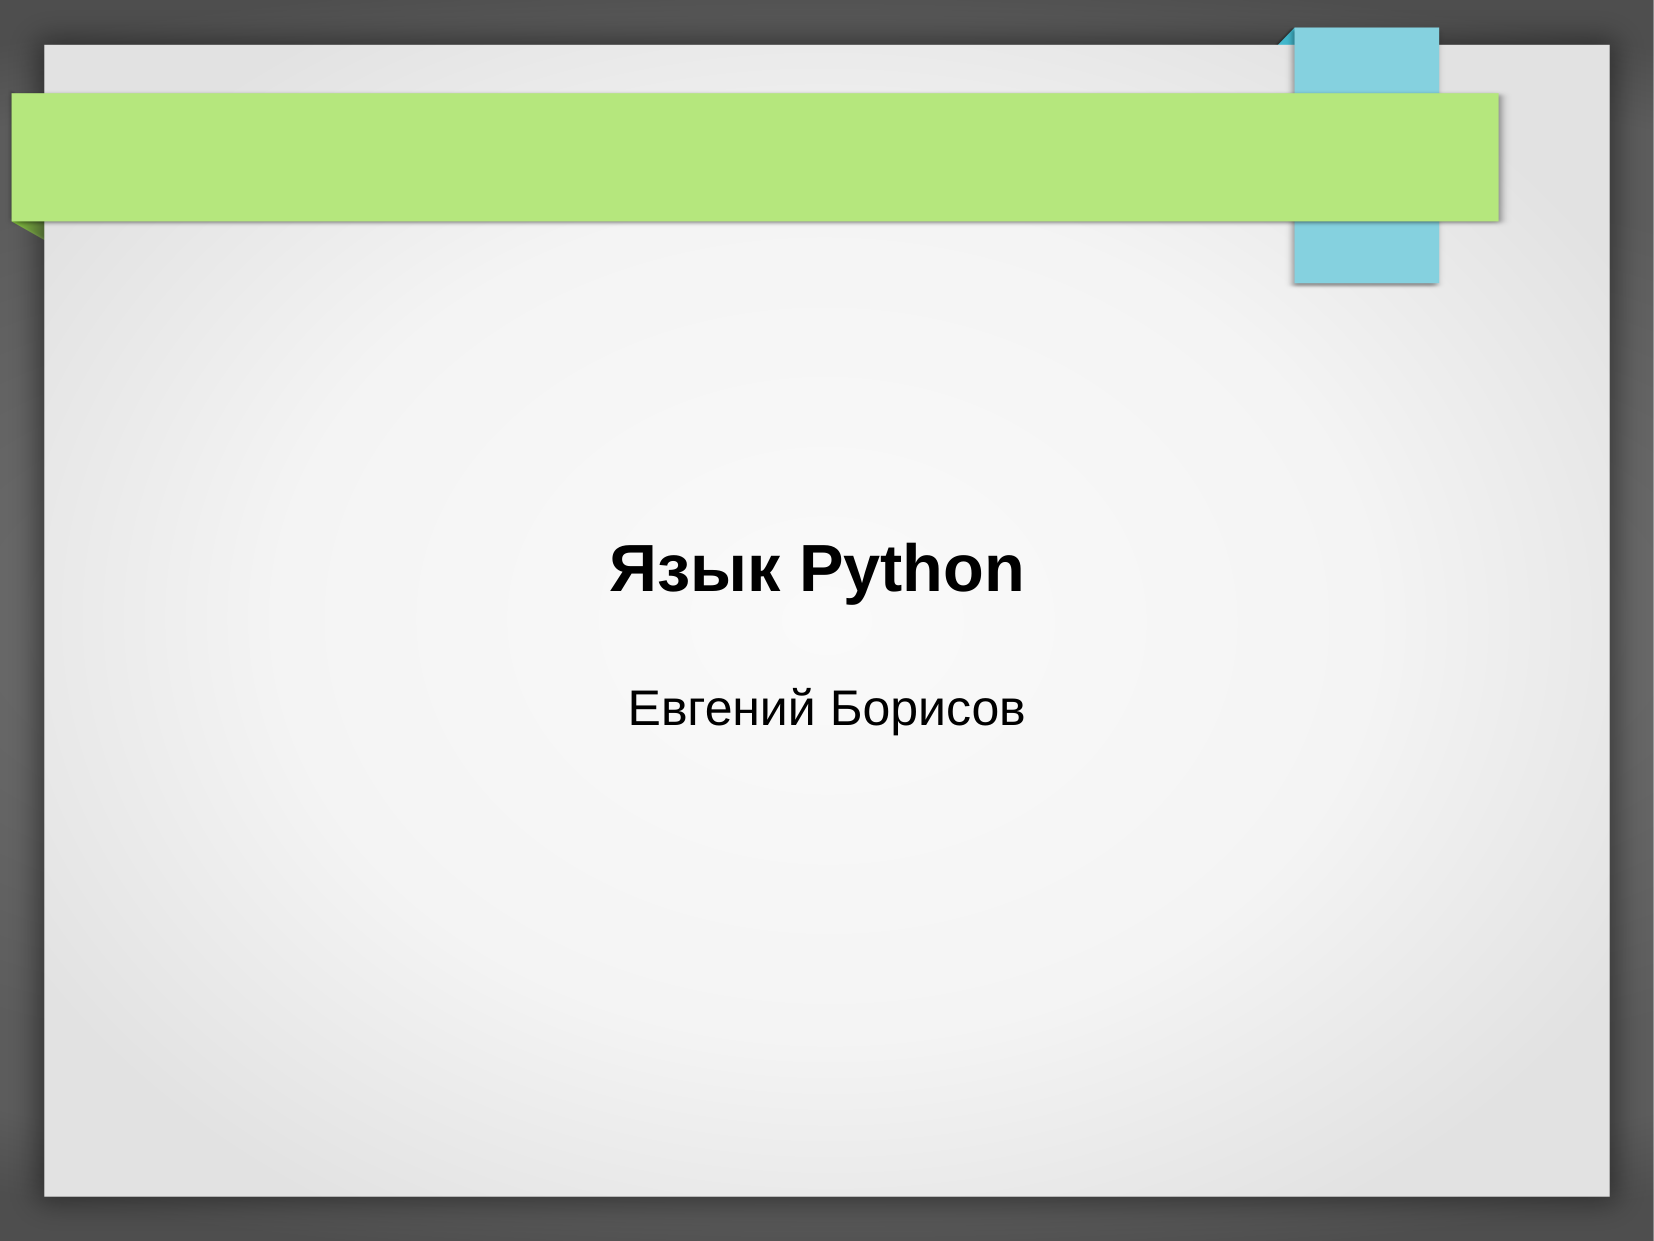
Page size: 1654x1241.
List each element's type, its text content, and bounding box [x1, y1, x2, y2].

picture [0, 0, 1654, 1241]
subtitle Язык Python Евгений Борисов [82, 290, 1571, 1010]
